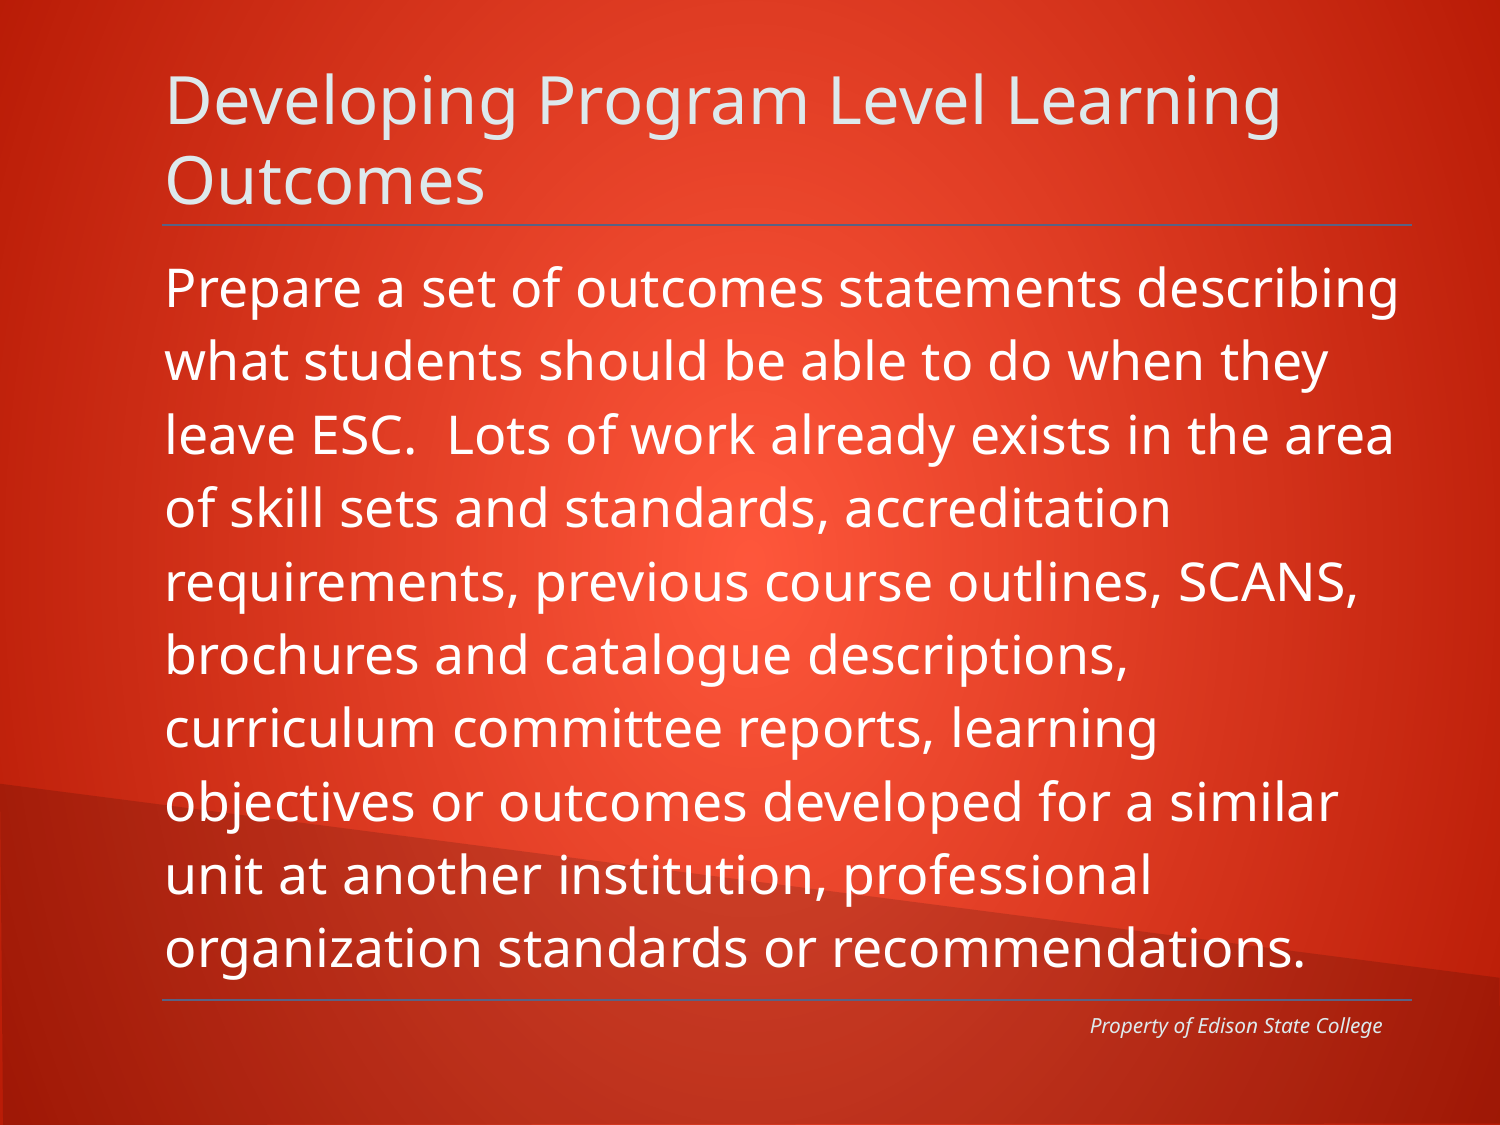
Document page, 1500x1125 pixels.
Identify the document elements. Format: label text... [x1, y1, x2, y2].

title Developing Program Level Learning Outcomes [150, 45, 1425, 233]
footer Property of Edison State College [1074, 987, 1463, 1063]
list Prepare a set of outcomes statements describing what students should be able to do when they leave ESC. Lots of work already exists in the area of skill sets and standards, accreditation requirements, previous course outlines, SCANS, brochures and catalogue descriptions, curriculum committee reports, learning objectives or outcomes developed for a similar unit at another institution, professional organization standards or recommendations. [150, 237, 1425, 988]
